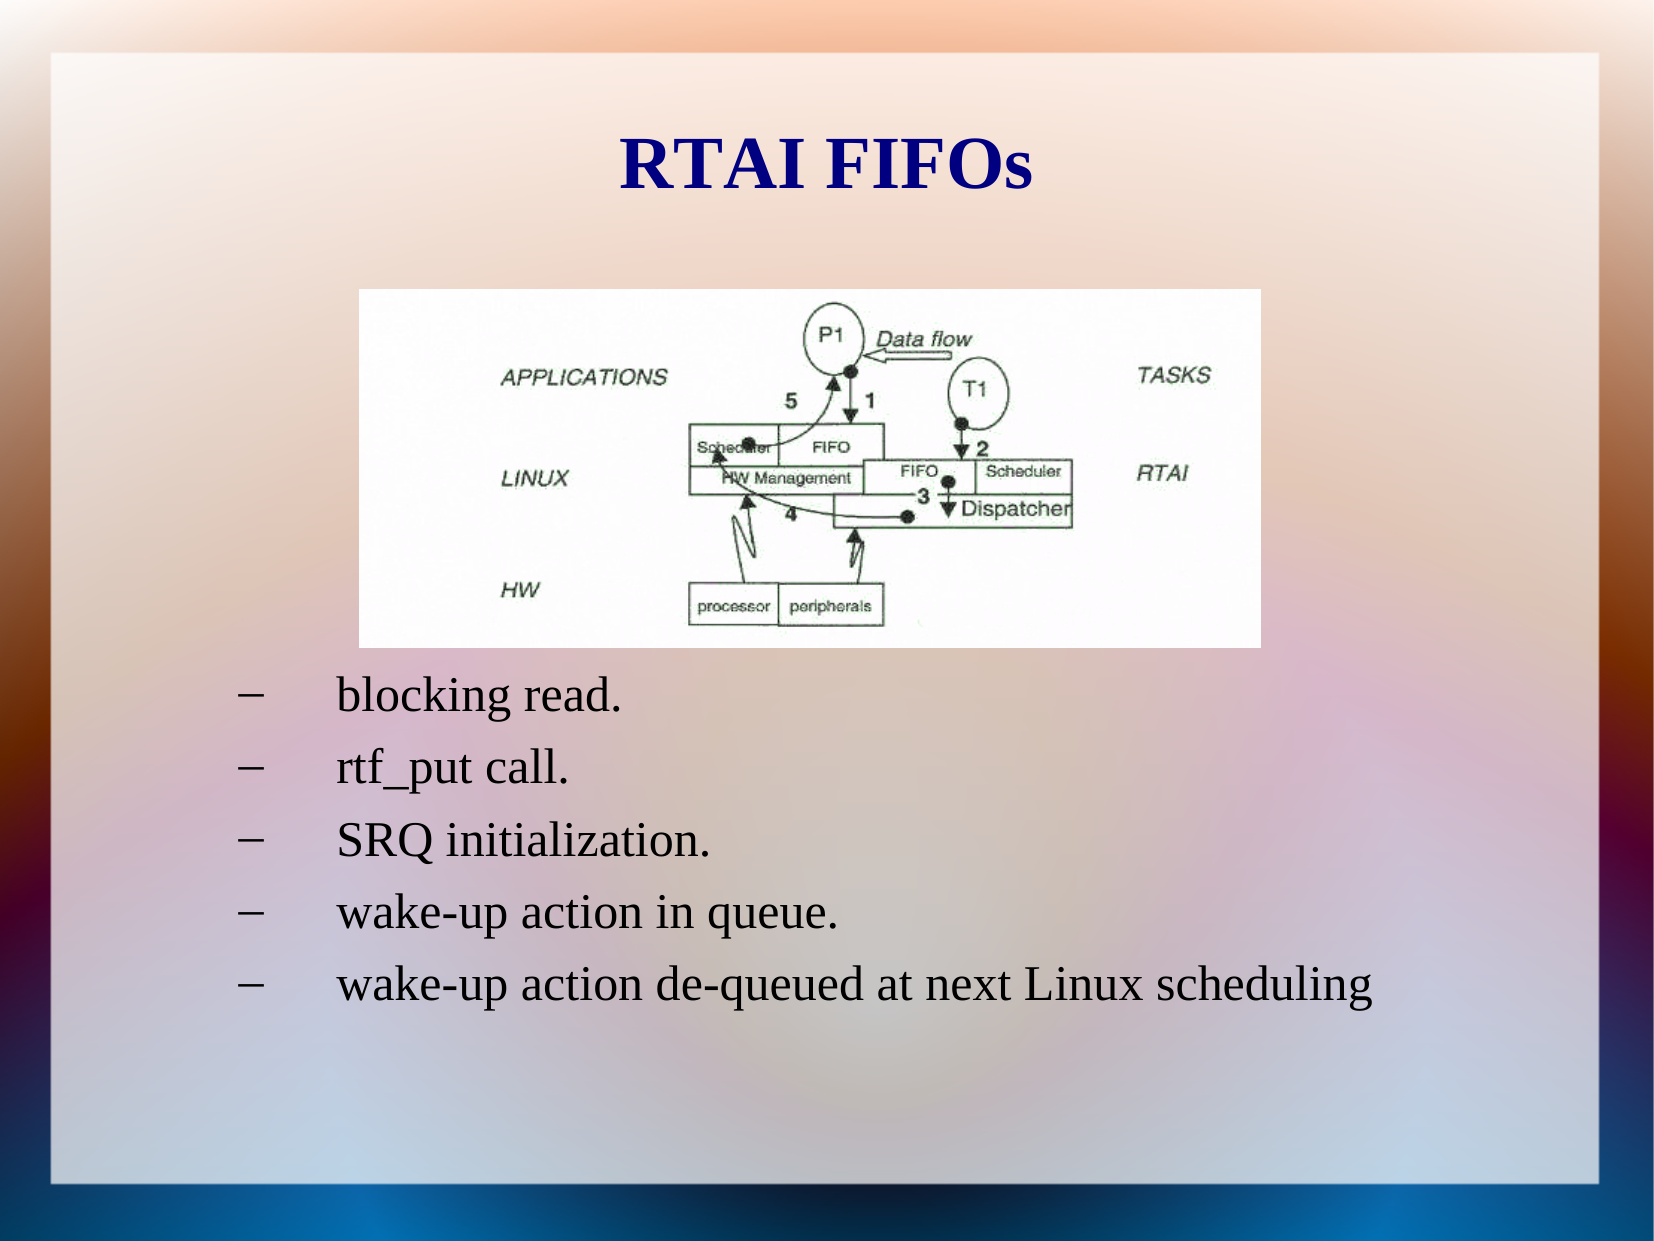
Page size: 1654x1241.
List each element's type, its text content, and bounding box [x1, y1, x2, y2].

picture [0, 0, 1654, 1241]
title RTAI FIFOs [82, 55, 1571, 263]
list blocking read. rtf_put call. SRQ initialization. wake-up action in queue. wake-up action de-queued at next Linux scheduling [101, 661, 1591, 1011]
